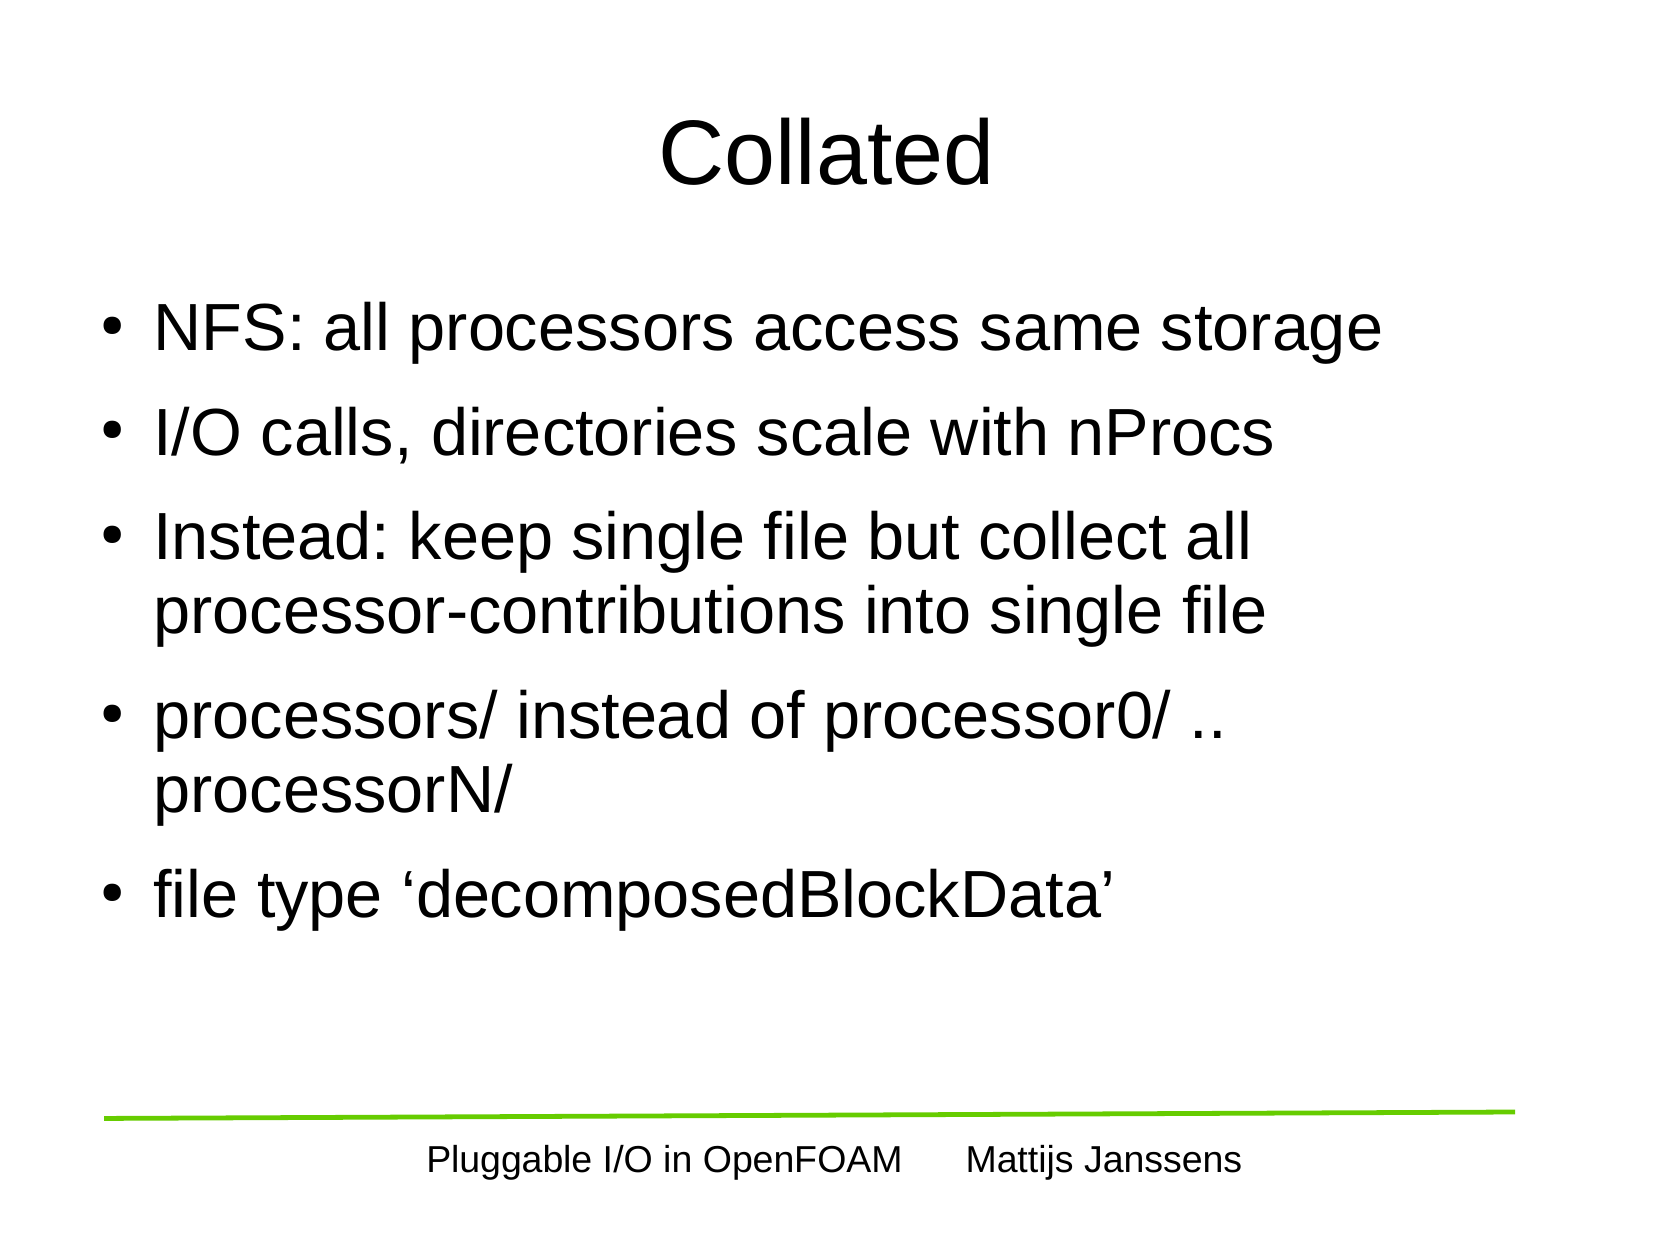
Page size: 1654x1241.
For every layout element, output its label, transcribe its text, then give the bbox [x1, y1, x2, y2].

title Collated [82, 49, 1571, 257]
list NFS: all processors access same storage I/O calls, directories scale with nProcs Instead: keep single file but collect all processor-contributions into single file processors/ instead of processor0/ .. processorN/ file type ‘decomposedBlockData’ [82, 290, 1571, 1010]
